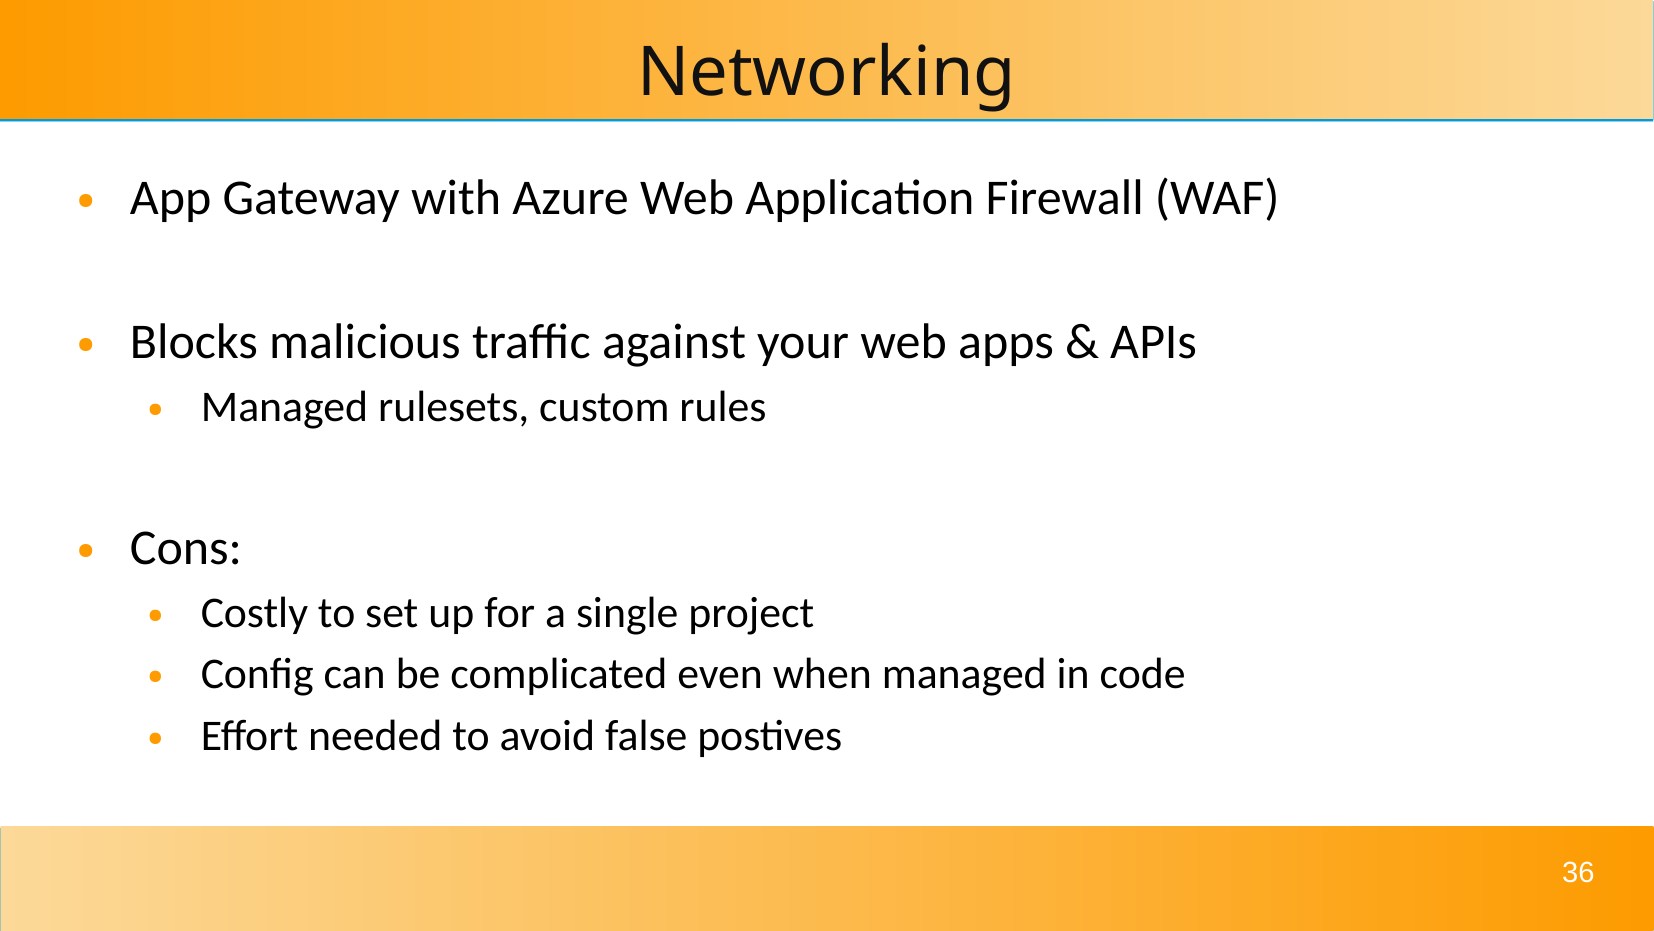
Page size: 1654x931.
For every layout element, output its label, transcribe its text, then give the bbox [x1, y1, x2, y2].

list App Gateway with Azure Web Application Firewall (WAF) Blocks malicious traffic against your web apps & APIs Managed rulesets, custom rules Cons: Costly to set up for a single project Config can be complicated even when managed in code Effort needed to avoid false postives [59, 177, 1595, 768]
title Networking [1101, 827, 1105, 930]
title Networking [59, 26, 1595, 111]
